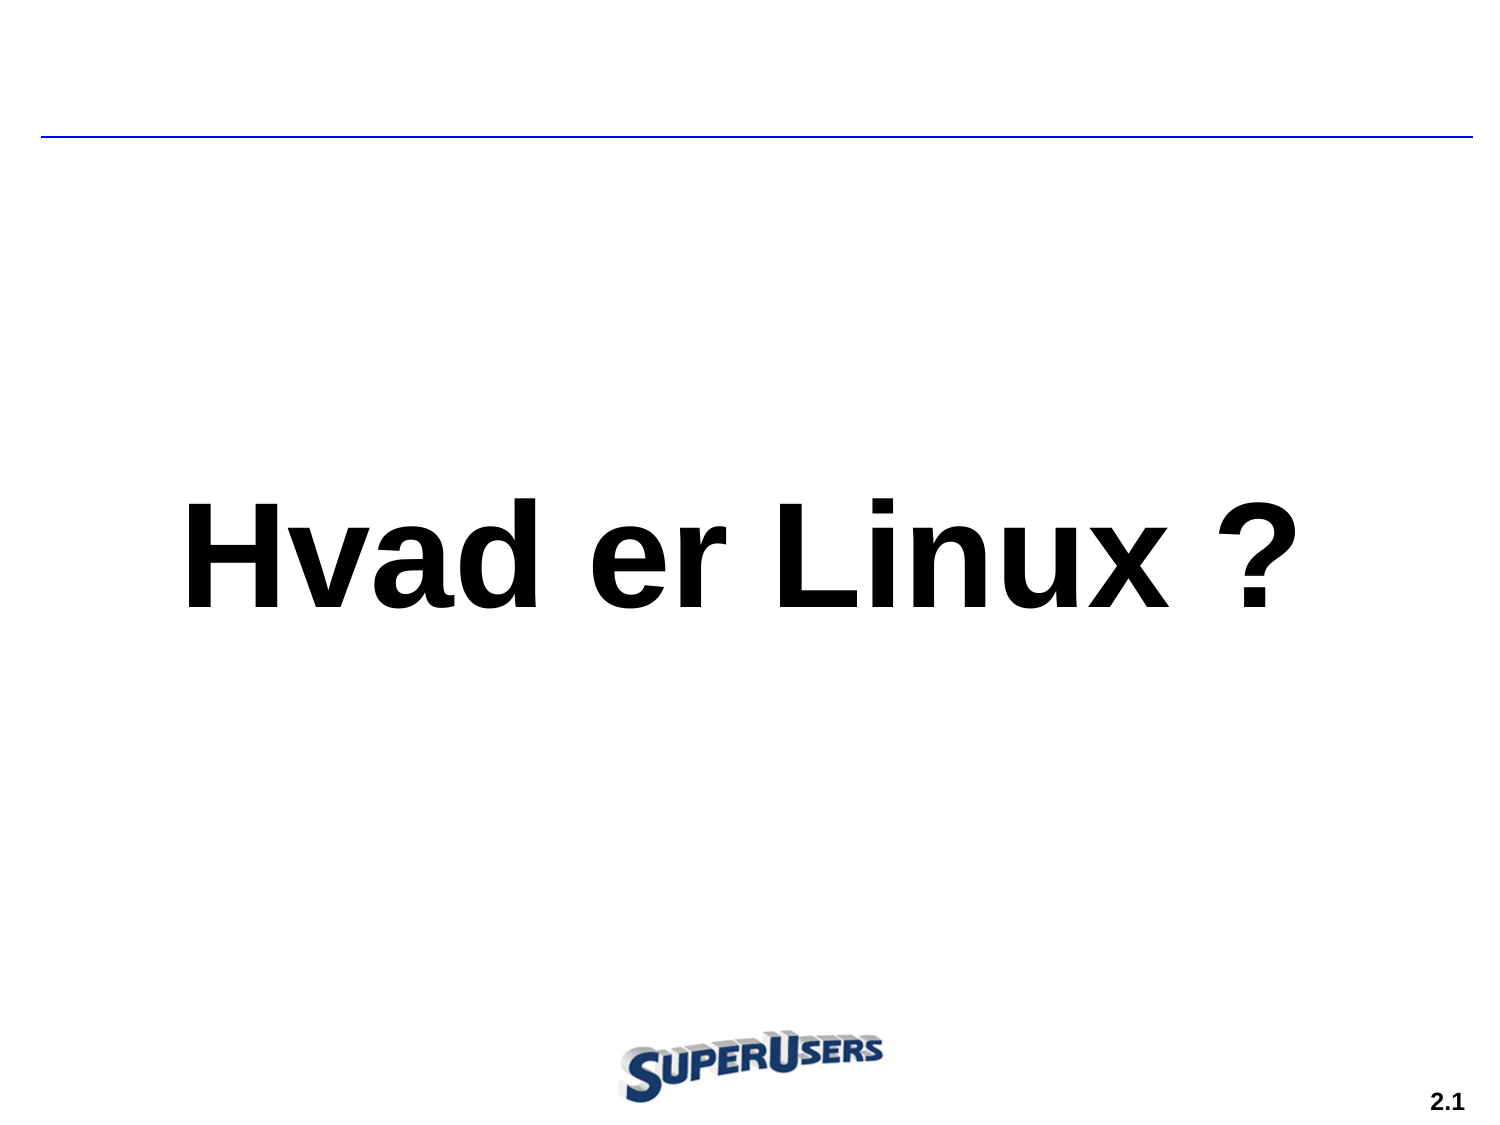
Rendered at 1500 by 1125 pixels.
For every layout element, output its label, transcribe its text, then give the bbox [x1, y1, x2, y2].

list Hvad er Linux ? [165, 471, 1335, 654]
picture [592, 1015, 908, 1123]
